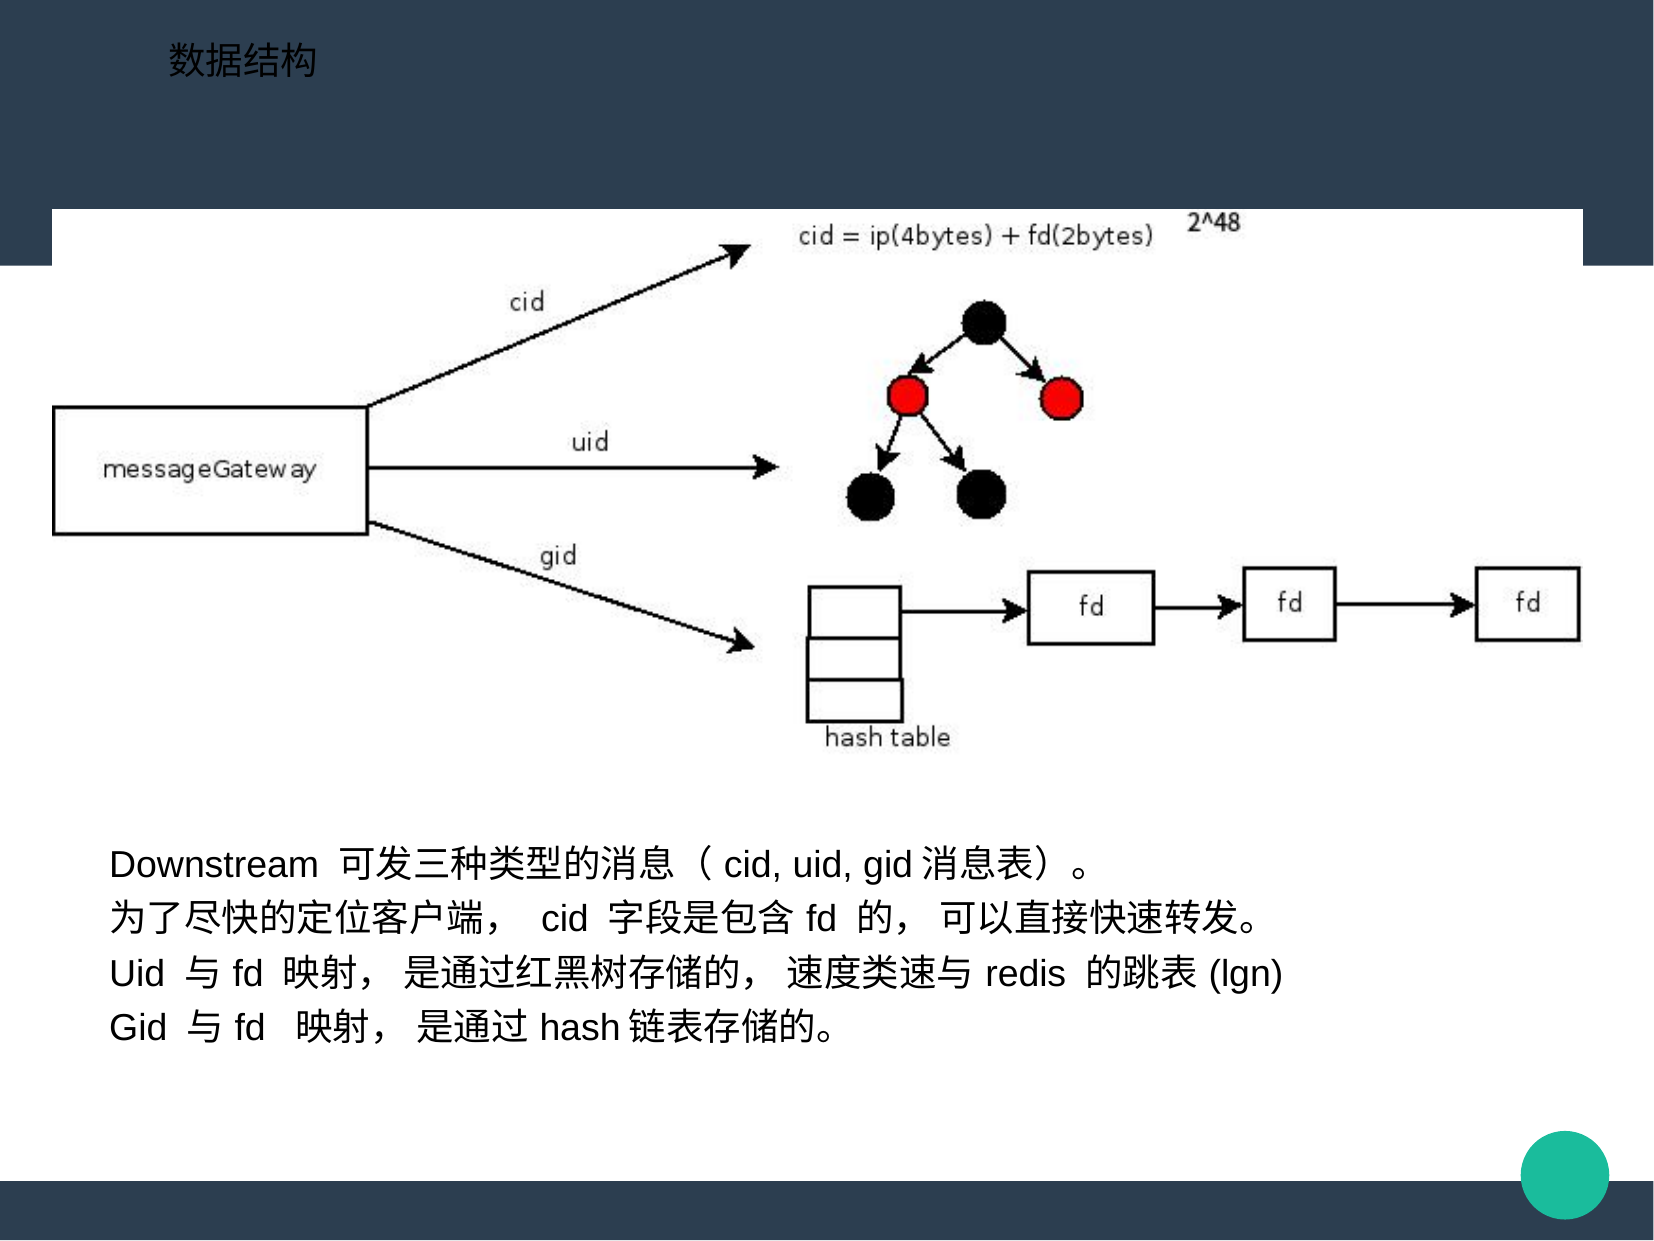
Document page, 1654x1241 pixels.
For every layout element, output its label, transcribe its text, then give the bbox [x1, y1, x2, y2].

text_box 数据结构 [153, 23, 426, 83]
text_box Downstream 可发三种类型的消息（cid, uid, gid消息表）。 为了尽快的定位客户端， cid 字段是包含fd 的， 可以直接快速转发。 Uid 与fd 映射， 是通过红黑树存储的， 速度类速与redis 的跳表(lgn) Gid 与fd 映射， 是通过hash链表存储的。 [94, 826, 1571, 1123]
picture [52, 209, 1583, 756]
